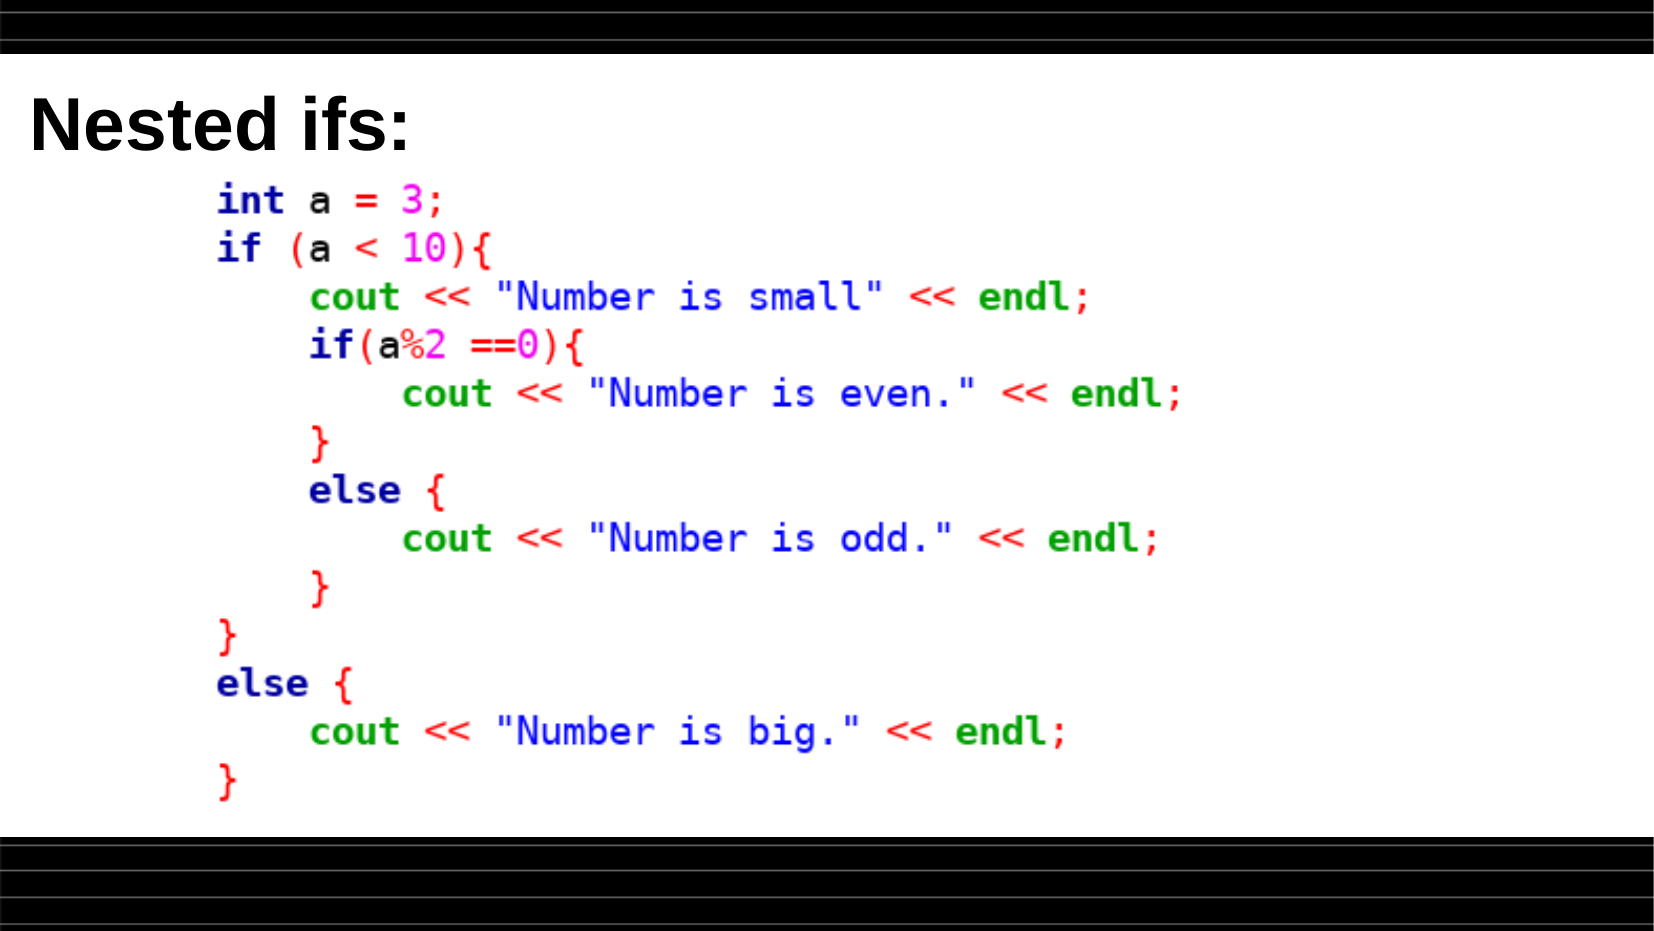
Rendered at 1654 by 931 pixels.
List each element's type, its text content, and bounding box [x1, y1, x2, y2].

picture [210, 174, 1201, 827]
picture [0, 837, 1654, 931]
picture [0, 0, 1654, 54]
text_box Nested ifs: [15, 75, 1591, 174]
